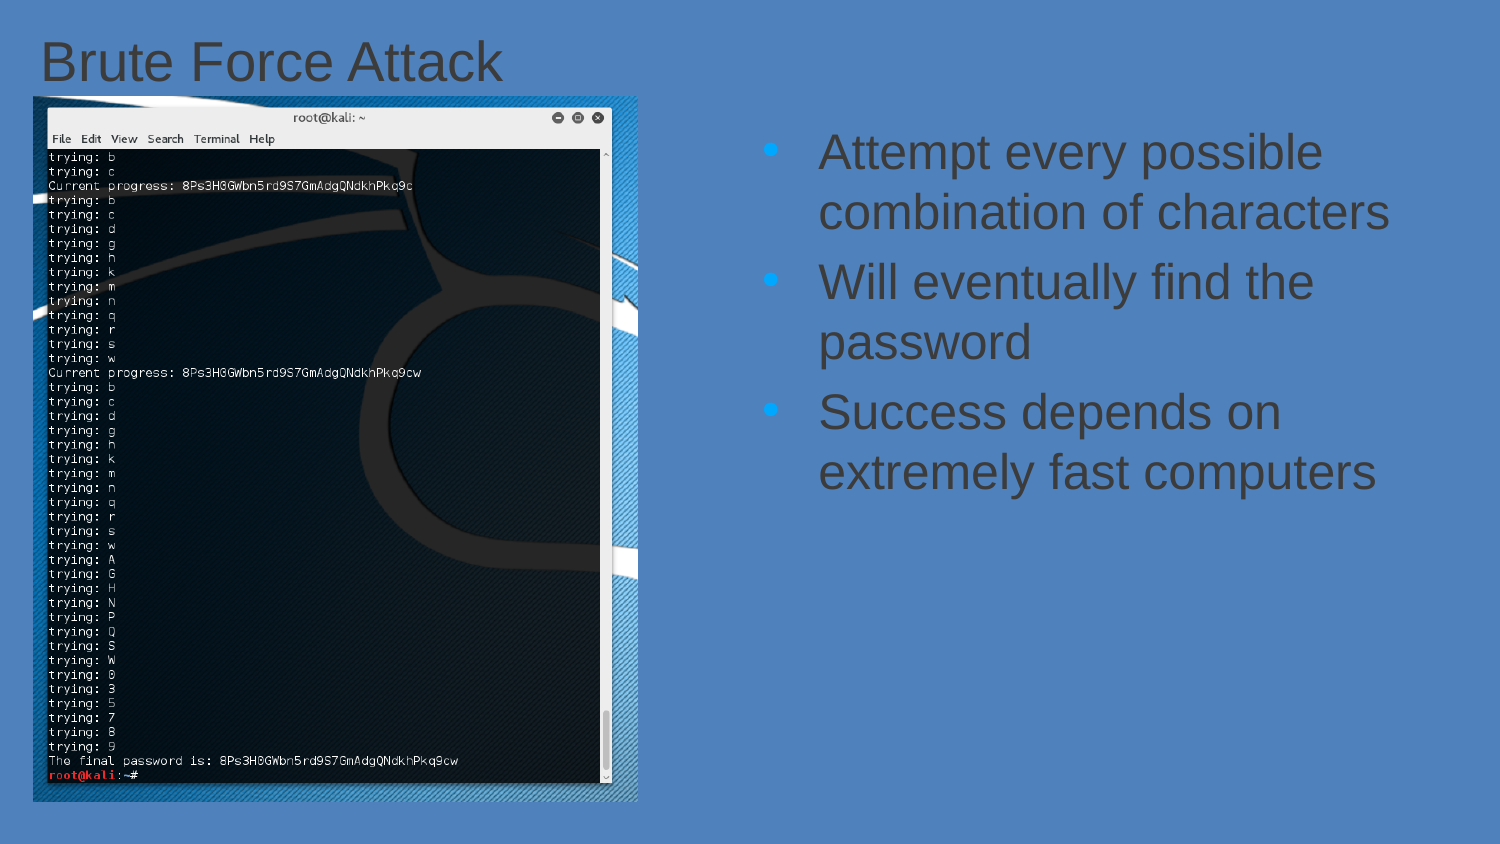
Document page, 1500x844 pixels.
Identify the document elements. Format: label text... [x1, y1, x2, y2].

list Attempt every possible combination of characters Will eventually find the password Success depends on extremely fast computers [754, 111, 1474, 802]
picture [33, 96, 638, 802]
title Brute Force Attack [33, 21, 1500, 97]
